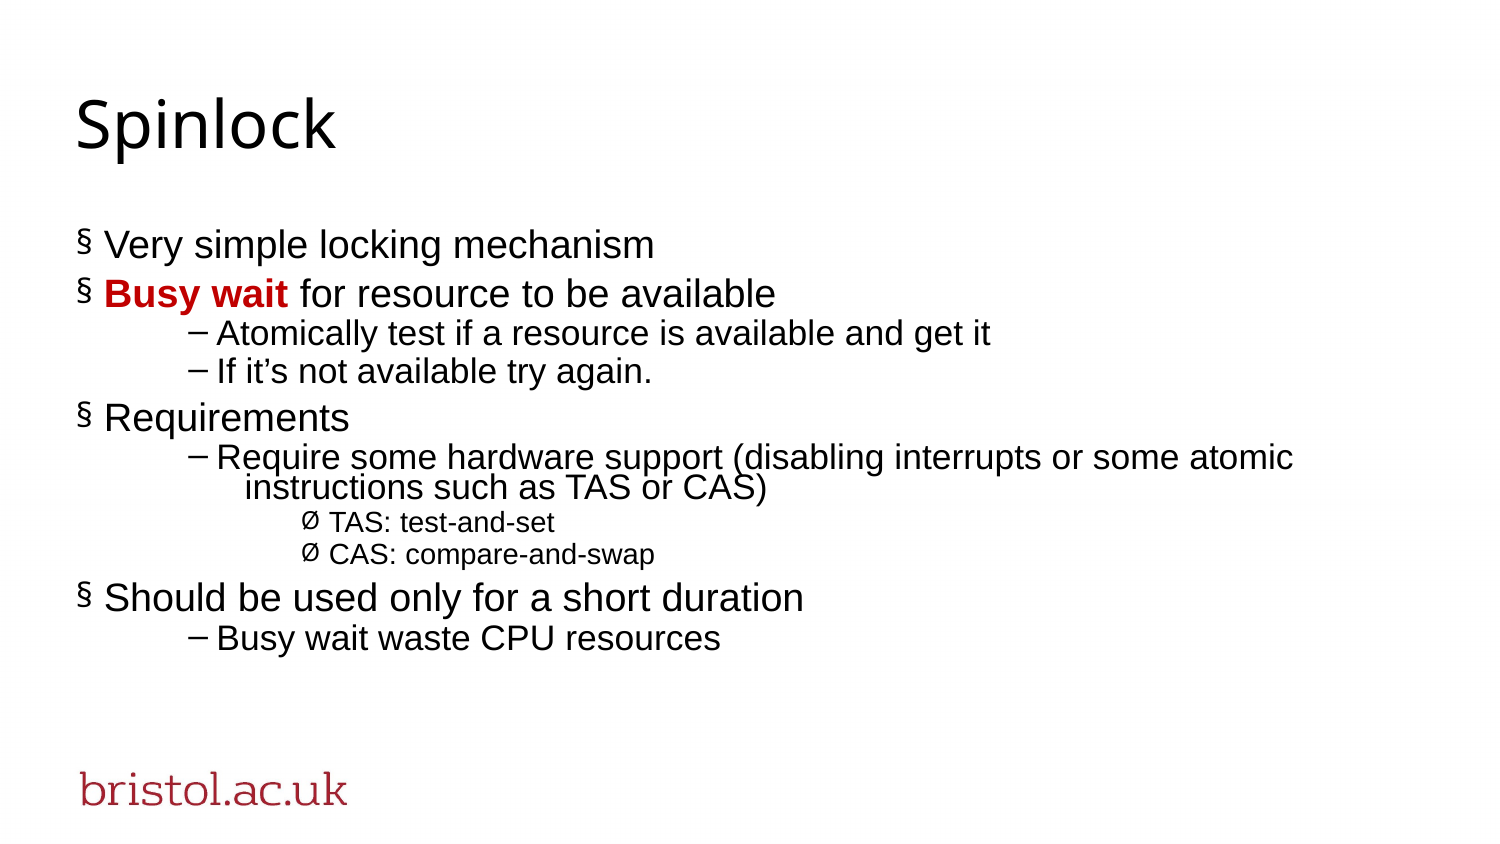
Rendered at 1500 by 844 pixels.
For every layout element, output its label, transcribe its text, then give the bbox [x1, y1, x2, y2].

title Spinlock [60, 44, 1440, 209]
list Very simple locking mechanism Busy wait for resource to be available Atomically test if a resource is available and get it If it’s not available try again. Requirements Require some hardware support (disabling interrupts or some atomic instructions such as TAS or CAS) TAS: test-and-set CAS: compare-and-swap Should be used only for a short duration Busy wait waste CPU resources [60, 224, 1440, 699]
